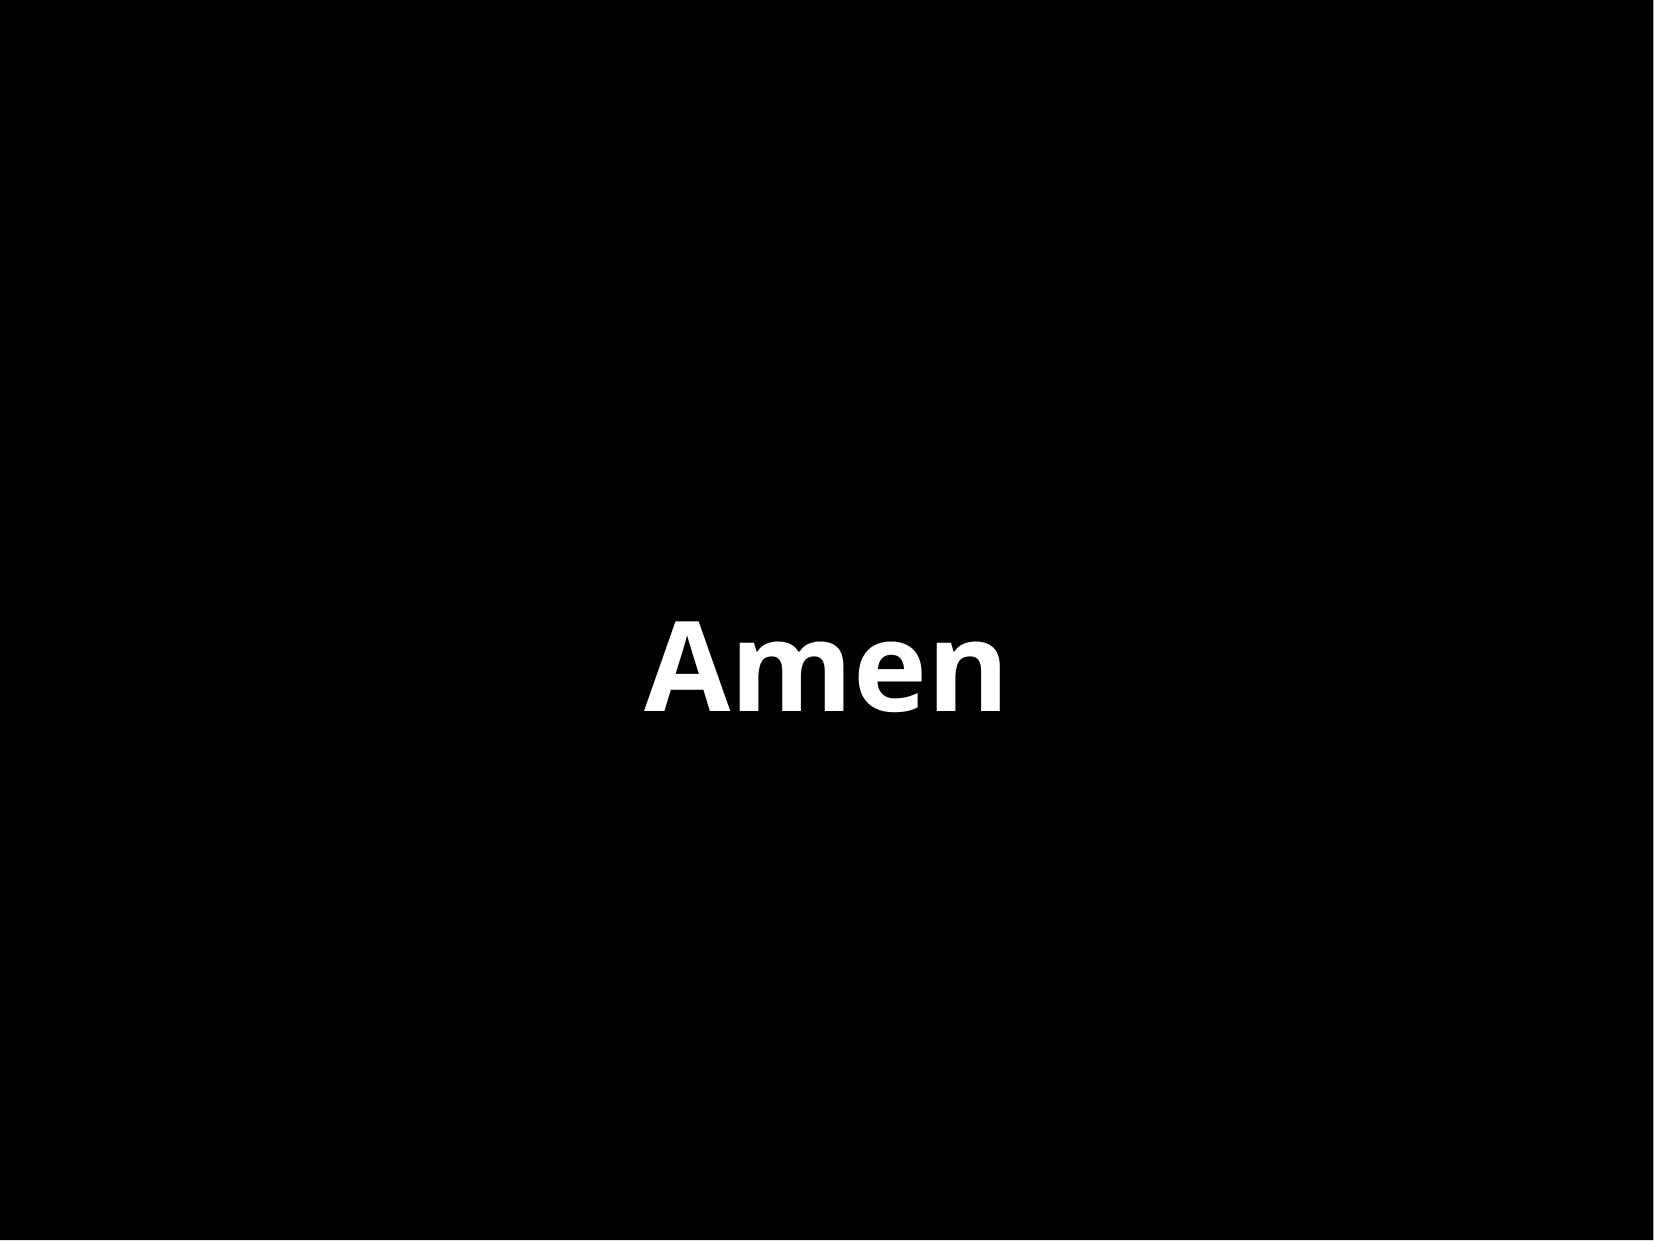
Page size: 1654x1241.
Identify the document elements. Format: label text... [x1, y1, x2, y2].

title Amen [0, 0, 1654, 1241]
